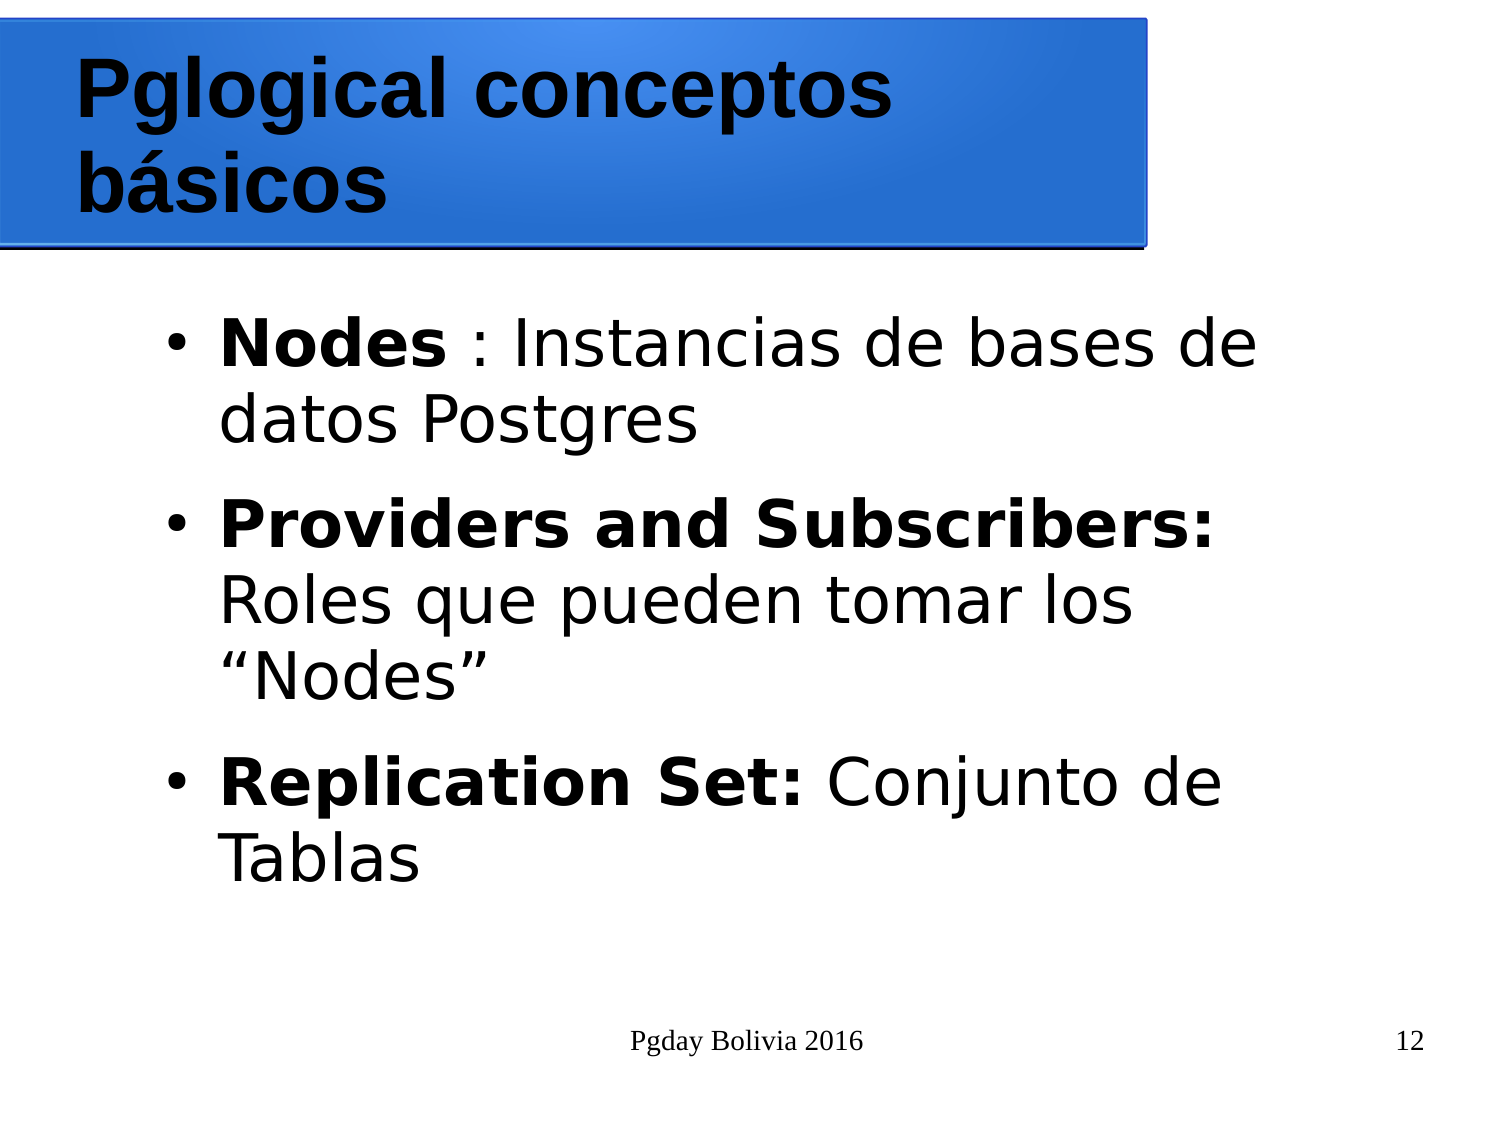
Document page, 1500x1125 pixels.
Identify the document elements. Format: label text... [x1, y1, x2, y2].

list Nodes : Instancias de bases de datos Postgres Providers and Subscribers: Roles que pueden tomar los “Nodes” Replication Set: Conjunto de Tablas [147, 305, 1348, 899]
title Pglogical conceptos básicos [75, 41, 1120, 231]
